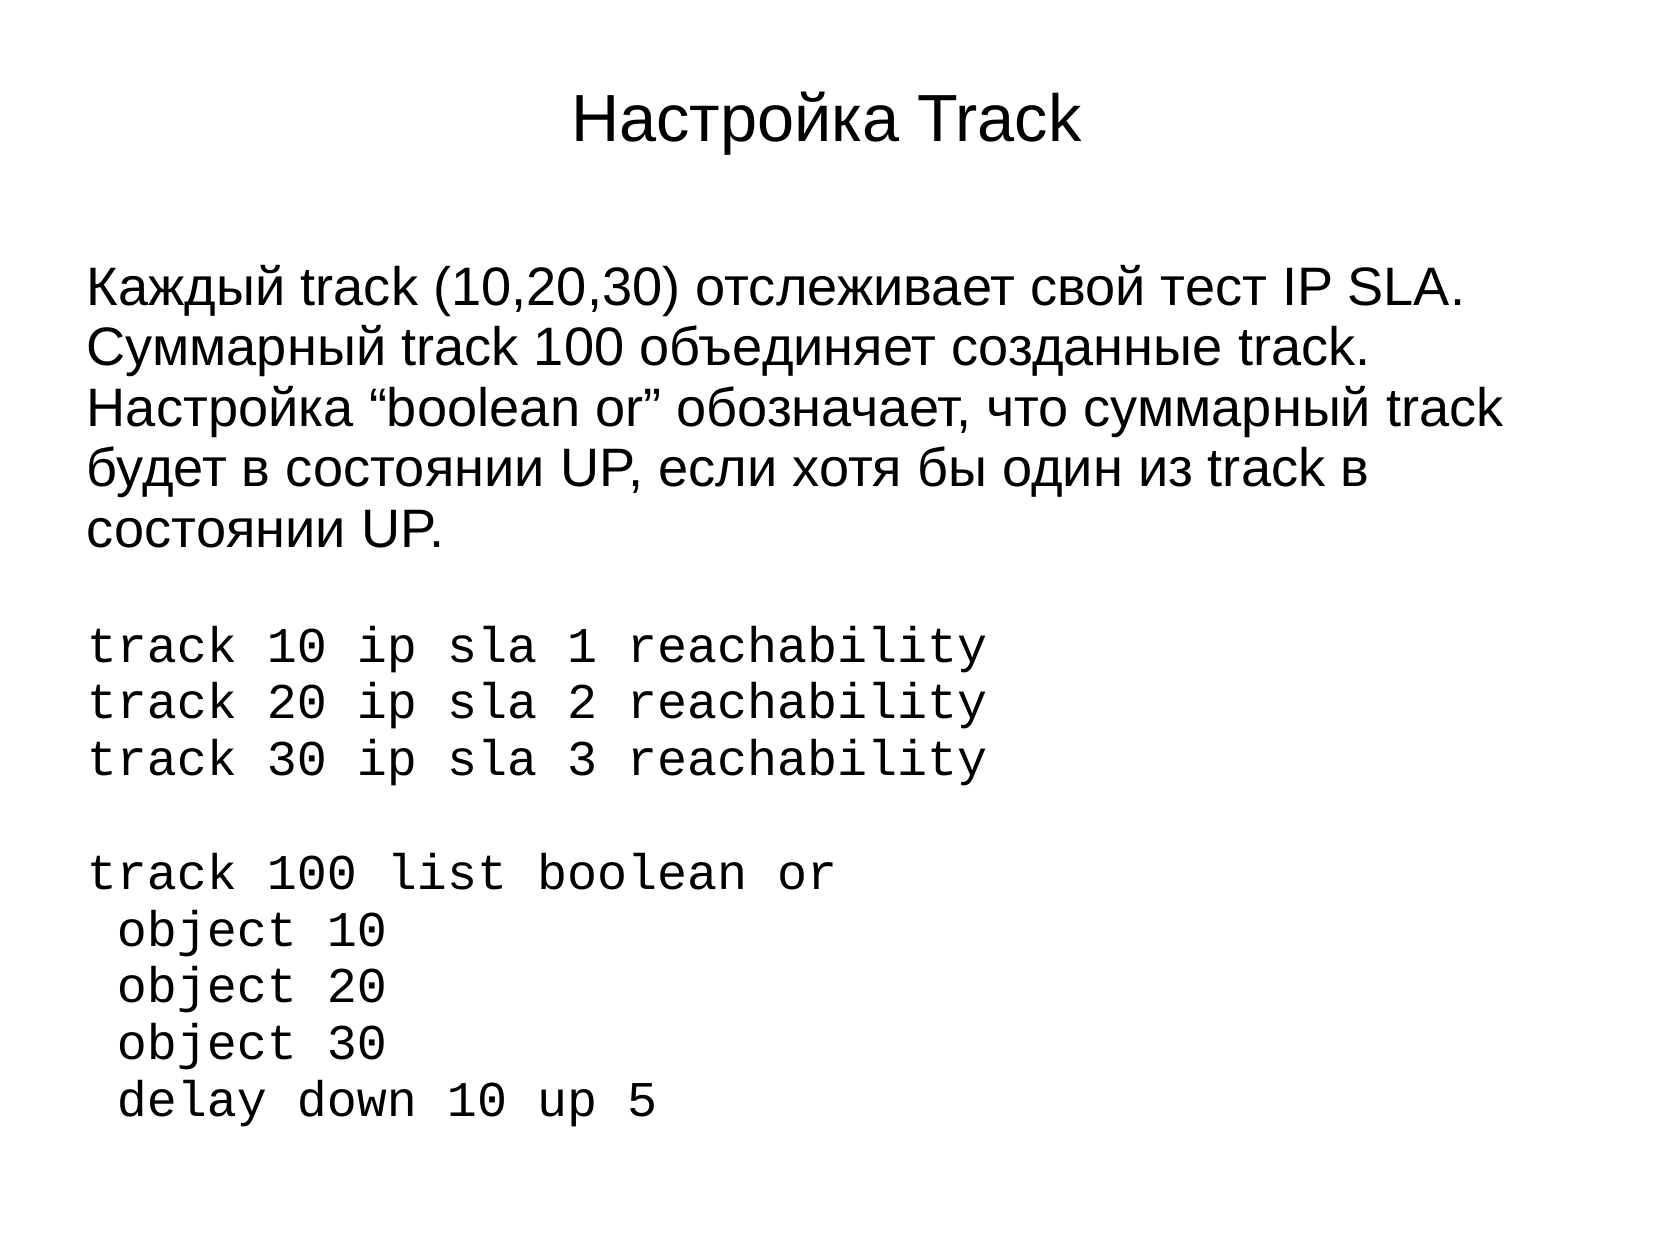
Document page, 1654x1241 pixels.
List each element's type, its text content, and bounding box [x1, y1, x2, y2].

subtitle Каждый track (10,20,30) отслеживает свой тест IP SLA. Суммарный track 100 объединяет созданные track. Настройка “boolean or” обозначает, что суммарный track будет в состоянии UP, если хотя бы один из track в состоянии UP. track 10 ip sla 1 reachability track 20 ip sla 2 reachability track 30 ip sla 3 reachability track 100 list boolean or object 10 object 20 object 30 delay down 10 up 5 [86, 256, 1576, 1132]
title Настройка Track [82, 49, 1571, 188]
